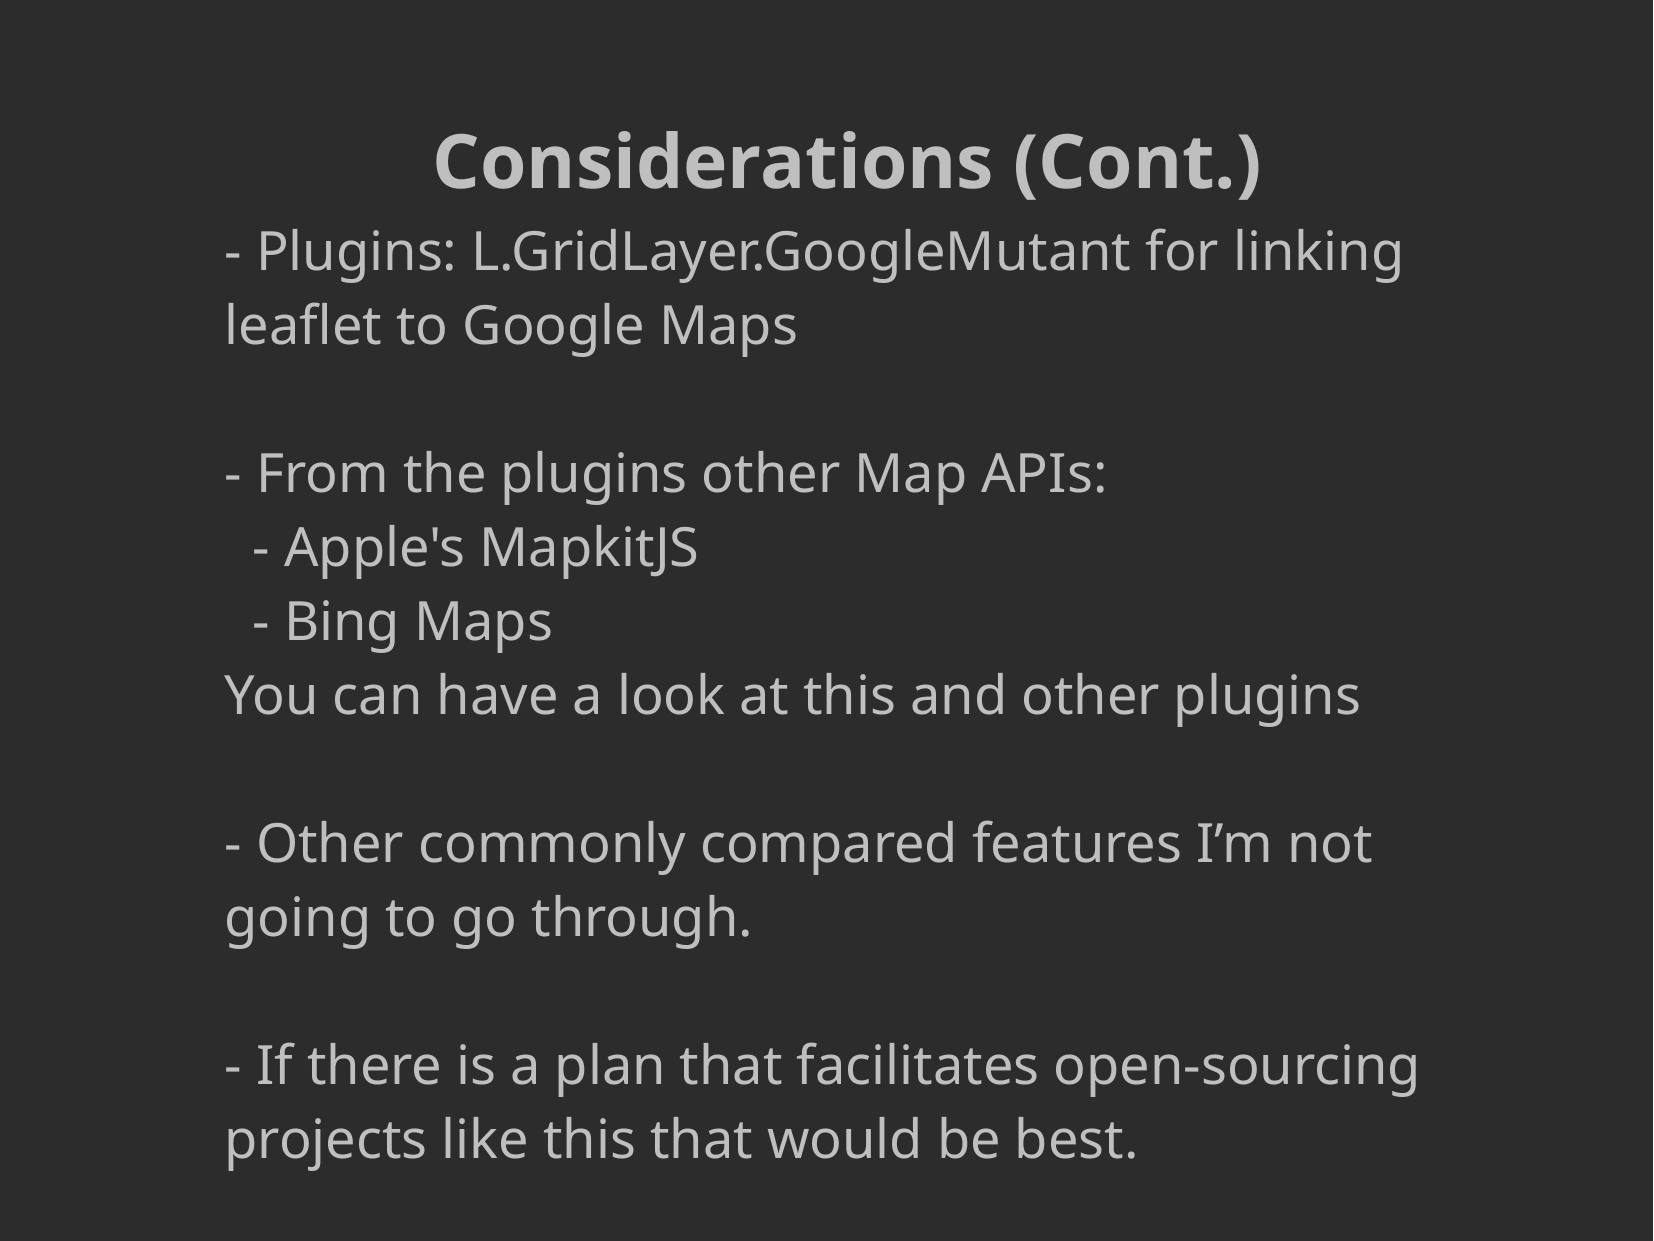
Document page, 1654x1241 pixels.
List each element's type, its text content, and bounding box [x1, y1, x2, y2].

text_box - Plugins: L.GridLayer.GoogleMutant for linking leaflet to Google Maps - From the plugins other Map APIs: - Apple's MapkitJS - Bing Maps You can have a look at this and other plugins - Other commonly compared features I’m not going to go through. - If there is a plan that facilitates open-sourcing projects like this that would be best. [210, 244, 1441, 1145]
text_box Considerations (Cont.) [150, 75, 1546, 244]
